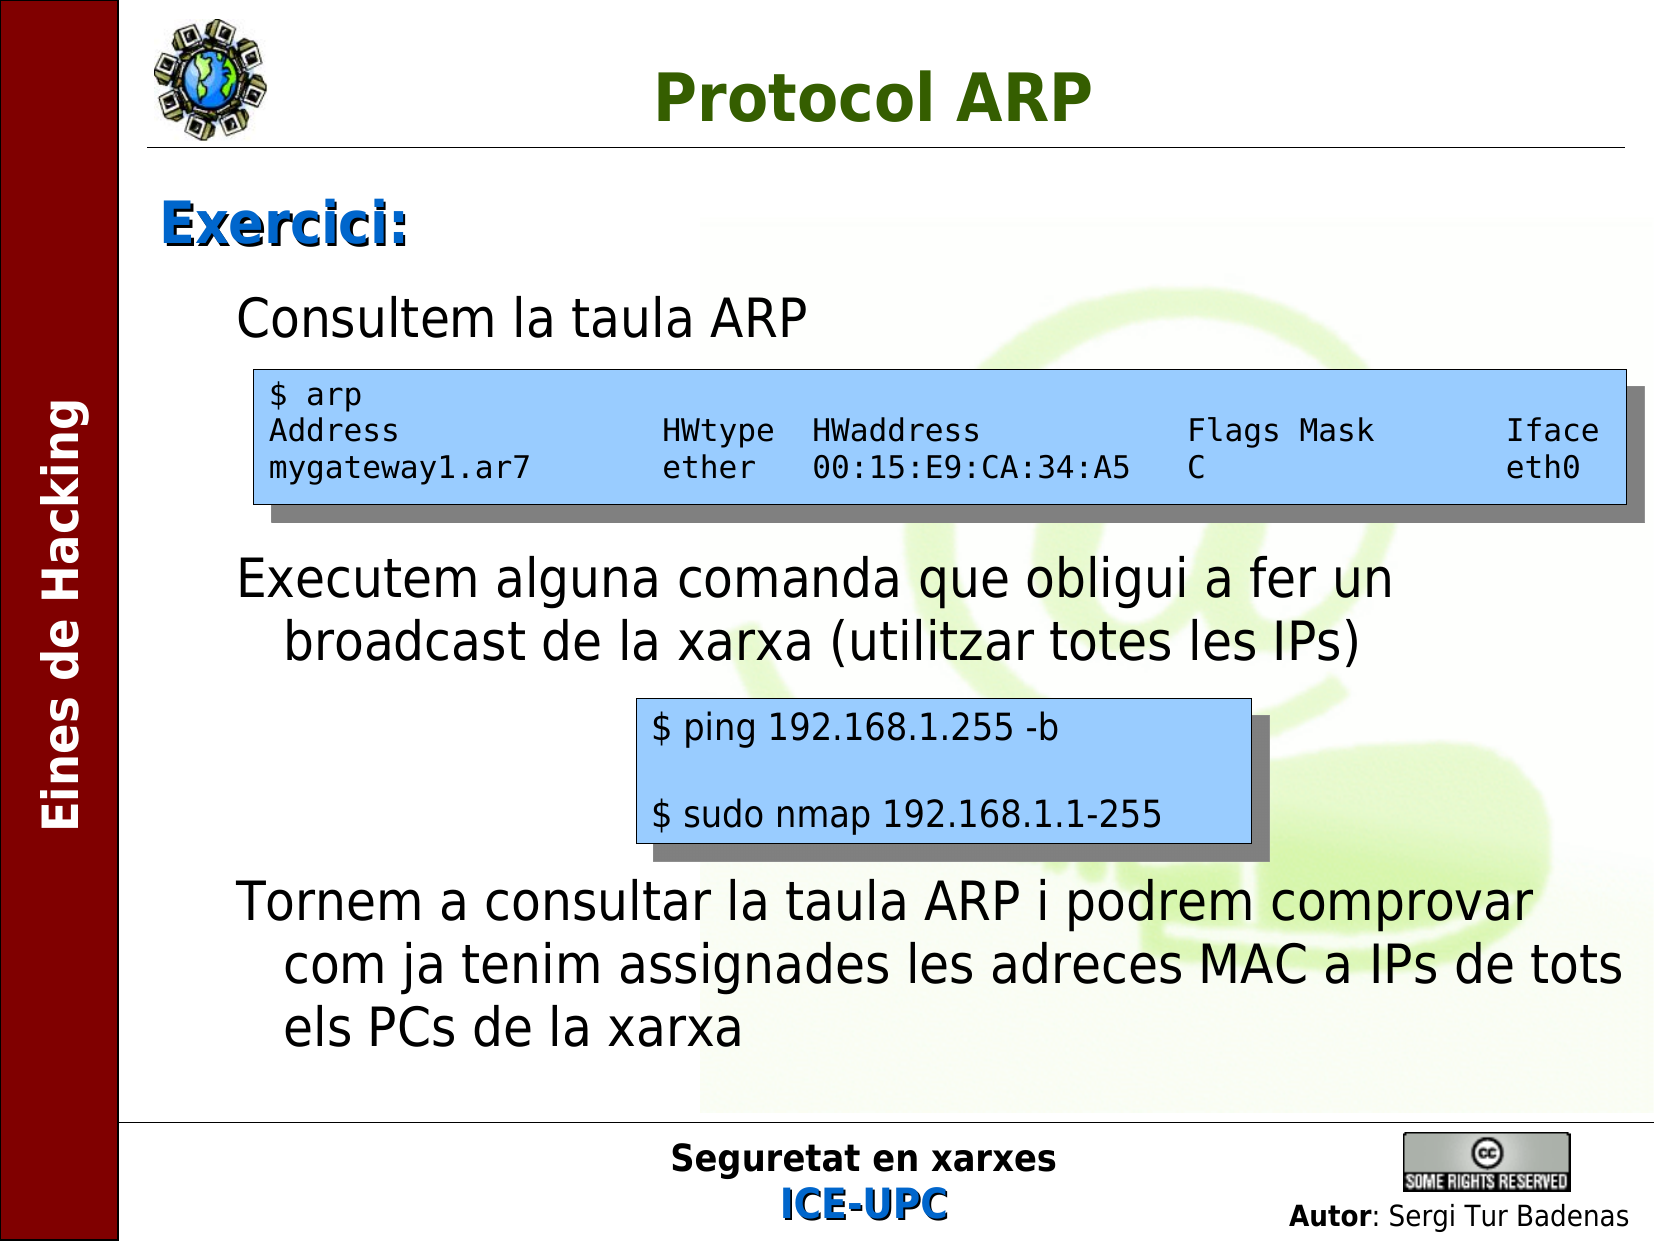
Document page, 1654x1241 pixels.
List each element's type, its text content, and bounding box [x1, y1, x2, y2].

text_box $ ping 192.168.1.255 -b $ sudo nmap 192.168.1.1-255 [636, 698, 1252, 844]
picture [700, 217, 1654, 1113]
picture [1403, 1132, 1571, 1192]
picture [154, 19, 268, 56]
title Protocol ARP [129, 56, 1619, 141]
text_box $ arp Address HWtype HWaddress Flags Mask Iface mygateway1.ar7 ether 00:15:E9:CA:34:A5 C eth0 [253, 369, 1627, 505]
list Exercici: Consultem la taula ARP Executem alguna comanda que obligui a fer un broadcast de la xarxa (utilitzar totes les IPs) Tornem a consultar la taula ARP i podrem comprovar com ja tenim assignades les adreces MAC a IPs de tots els PCs de la xarxa [141, 189, 1630, 1059]
